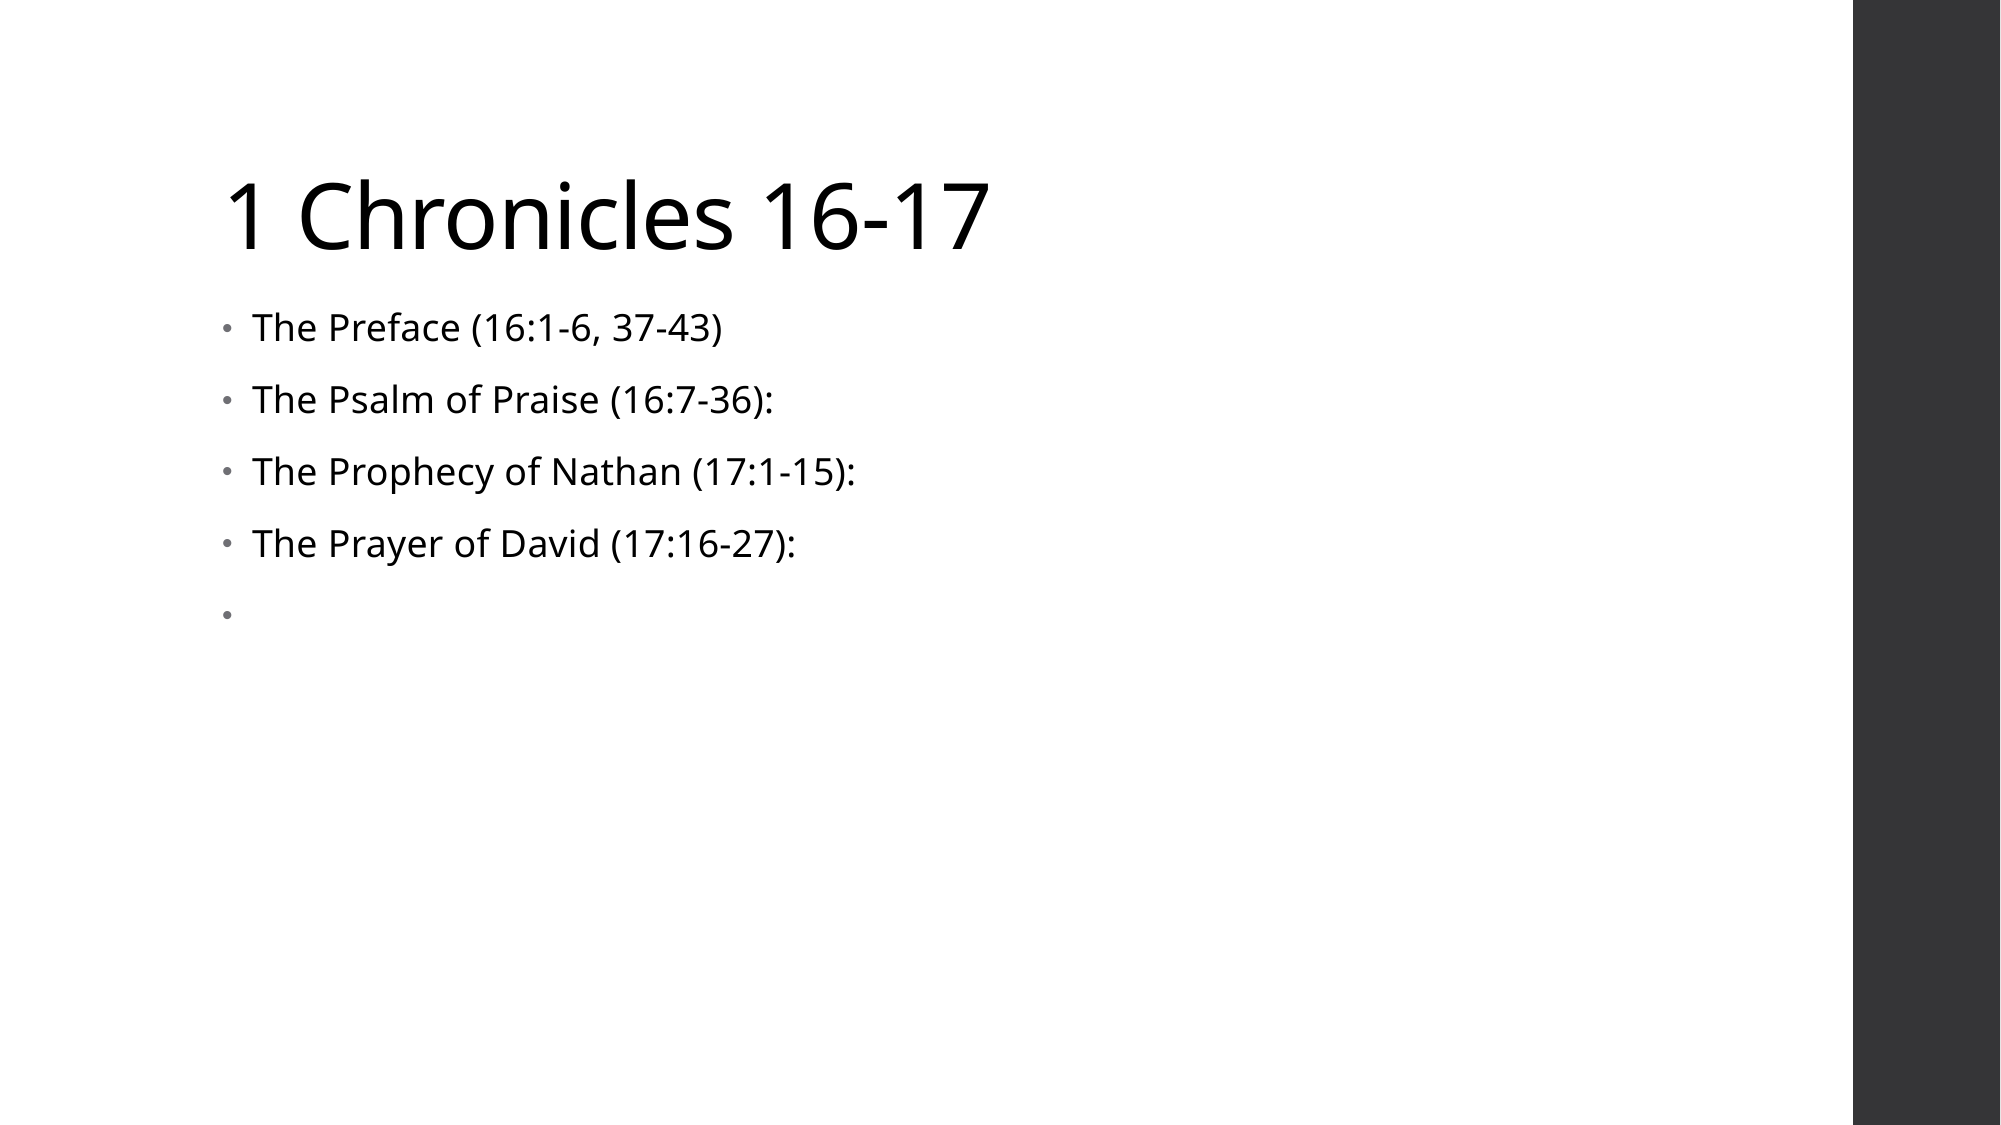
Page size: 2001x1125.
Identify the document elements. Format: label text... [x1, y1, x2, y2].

title 1 Chronicles 16-17 [206, 60, 1797, 278]
list The Preface (16:1-6, 37-43) The Psalm of Praise (16:7-36): The Prophecy of Nathan (17:1-15): The Prayer of David (17:16-27): [206, 299, 1617, 1014]
